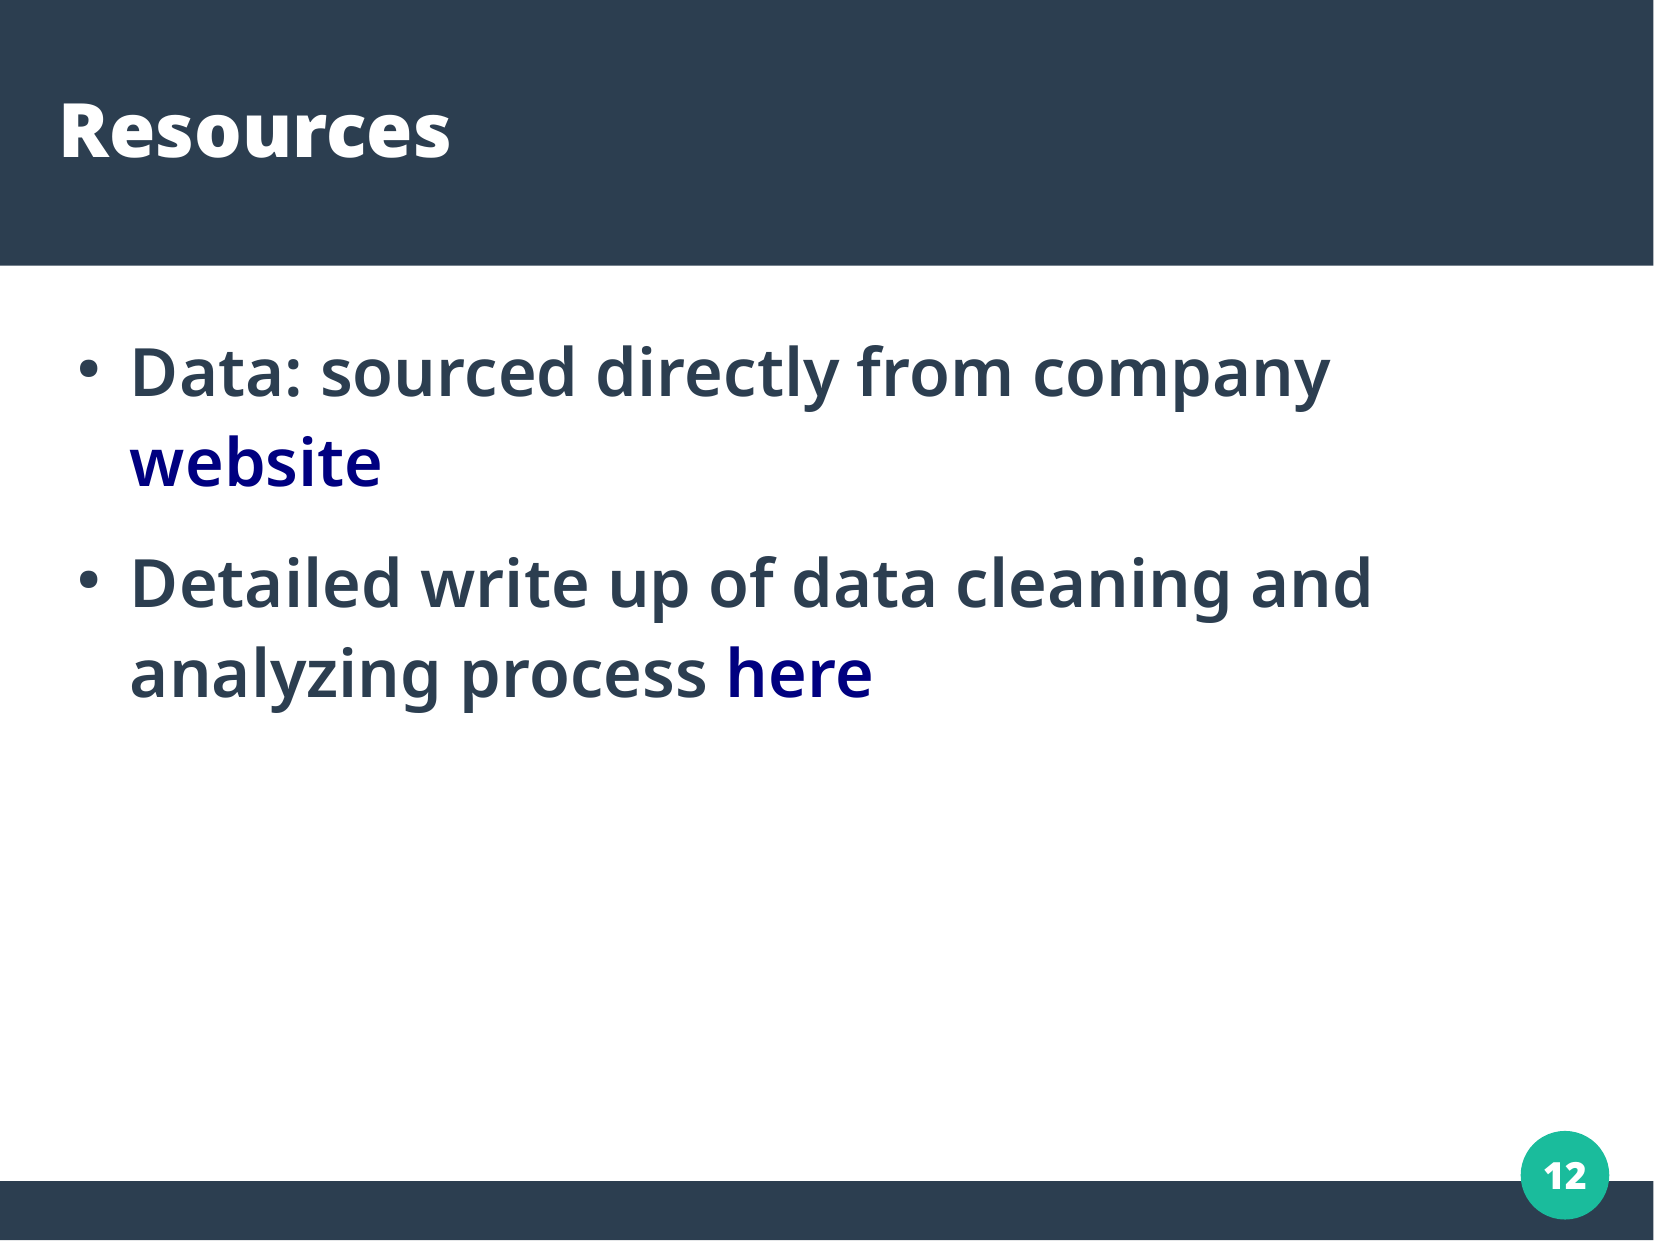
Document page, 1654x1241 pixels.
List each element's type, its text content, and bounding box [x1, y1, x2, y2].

title Resources [59, 49, 1595, 207]
list Data: sourced directly from company website Detailed write up of data cleaning and analyzing process here [59, 324, 1595, 1152]
